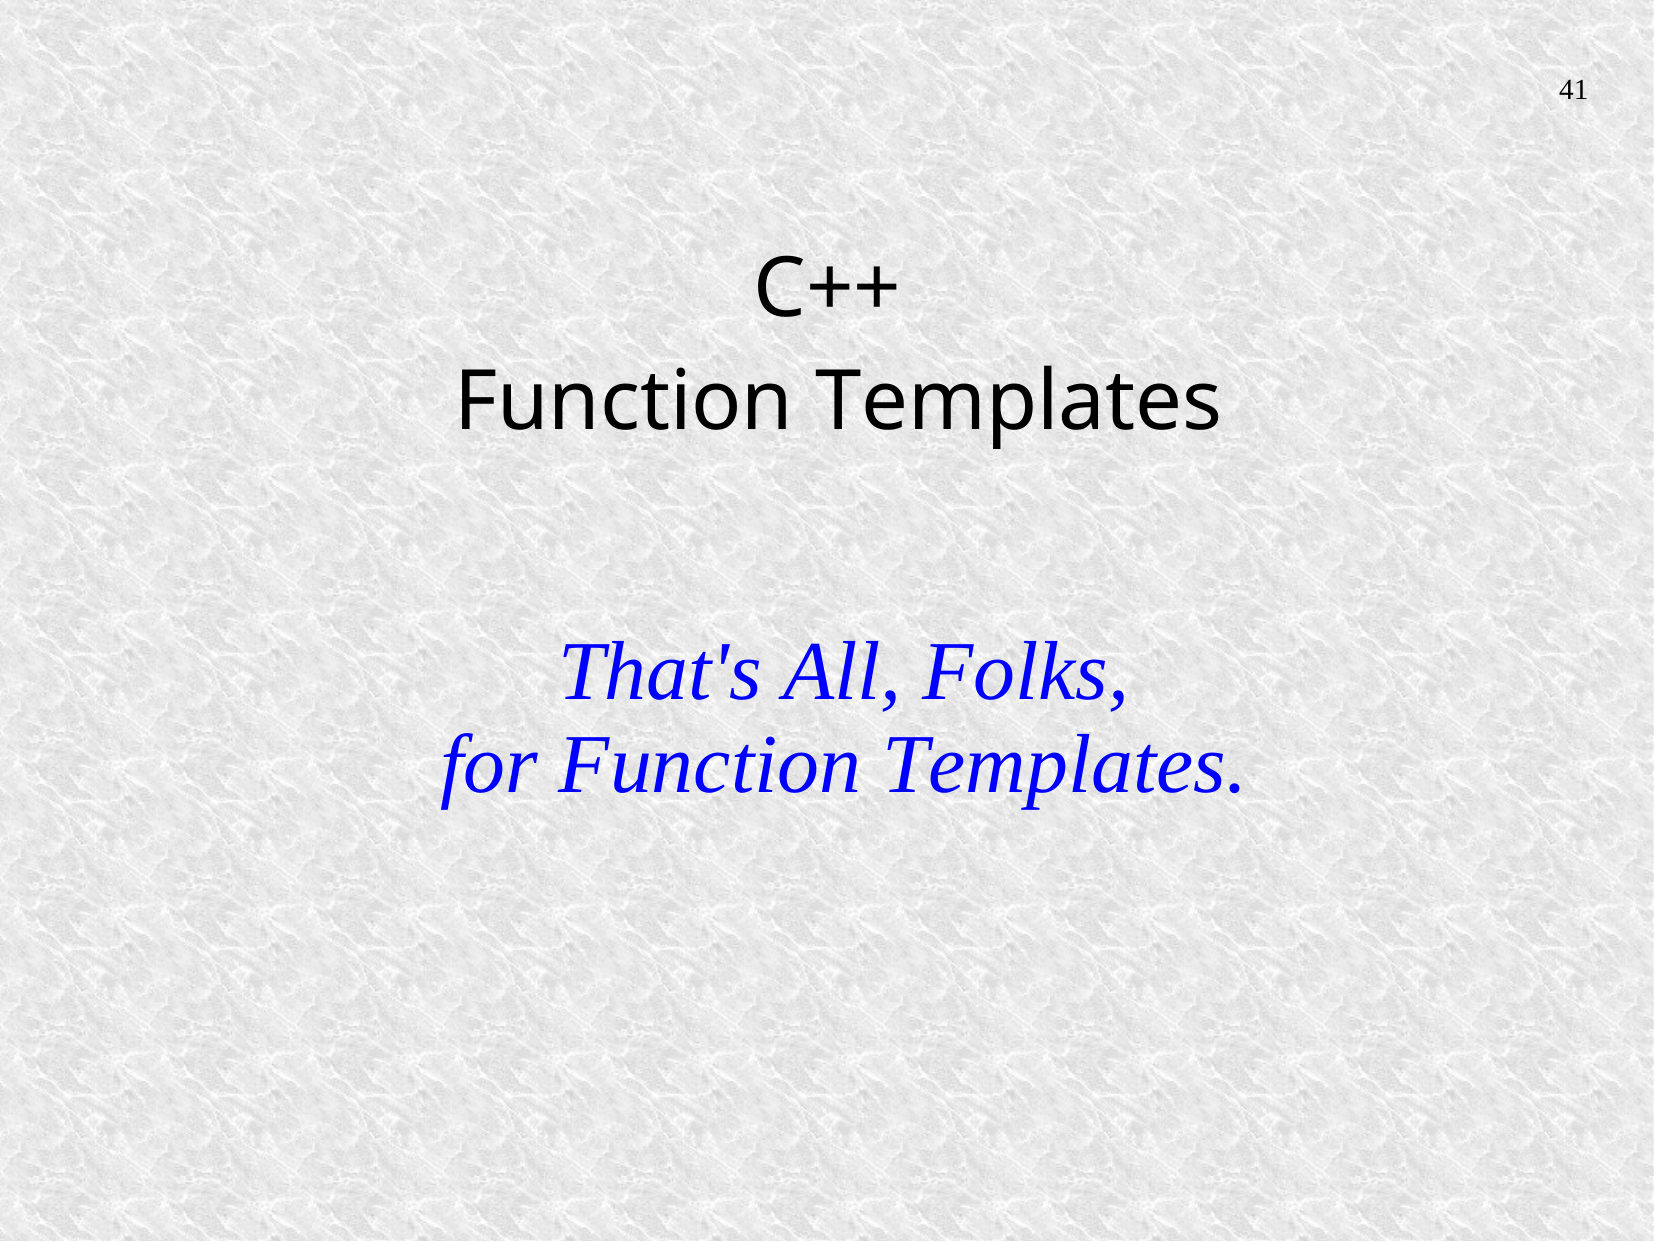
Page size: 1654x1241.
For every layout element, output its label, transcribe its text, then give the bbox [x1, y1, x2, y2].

picture [0, 0, 1654, 1241]
text_box That's All, Folks, for Function Templates. [120, 502, 1533, 934]
title C++ Function Templates [132, 183, 1545, 499]
